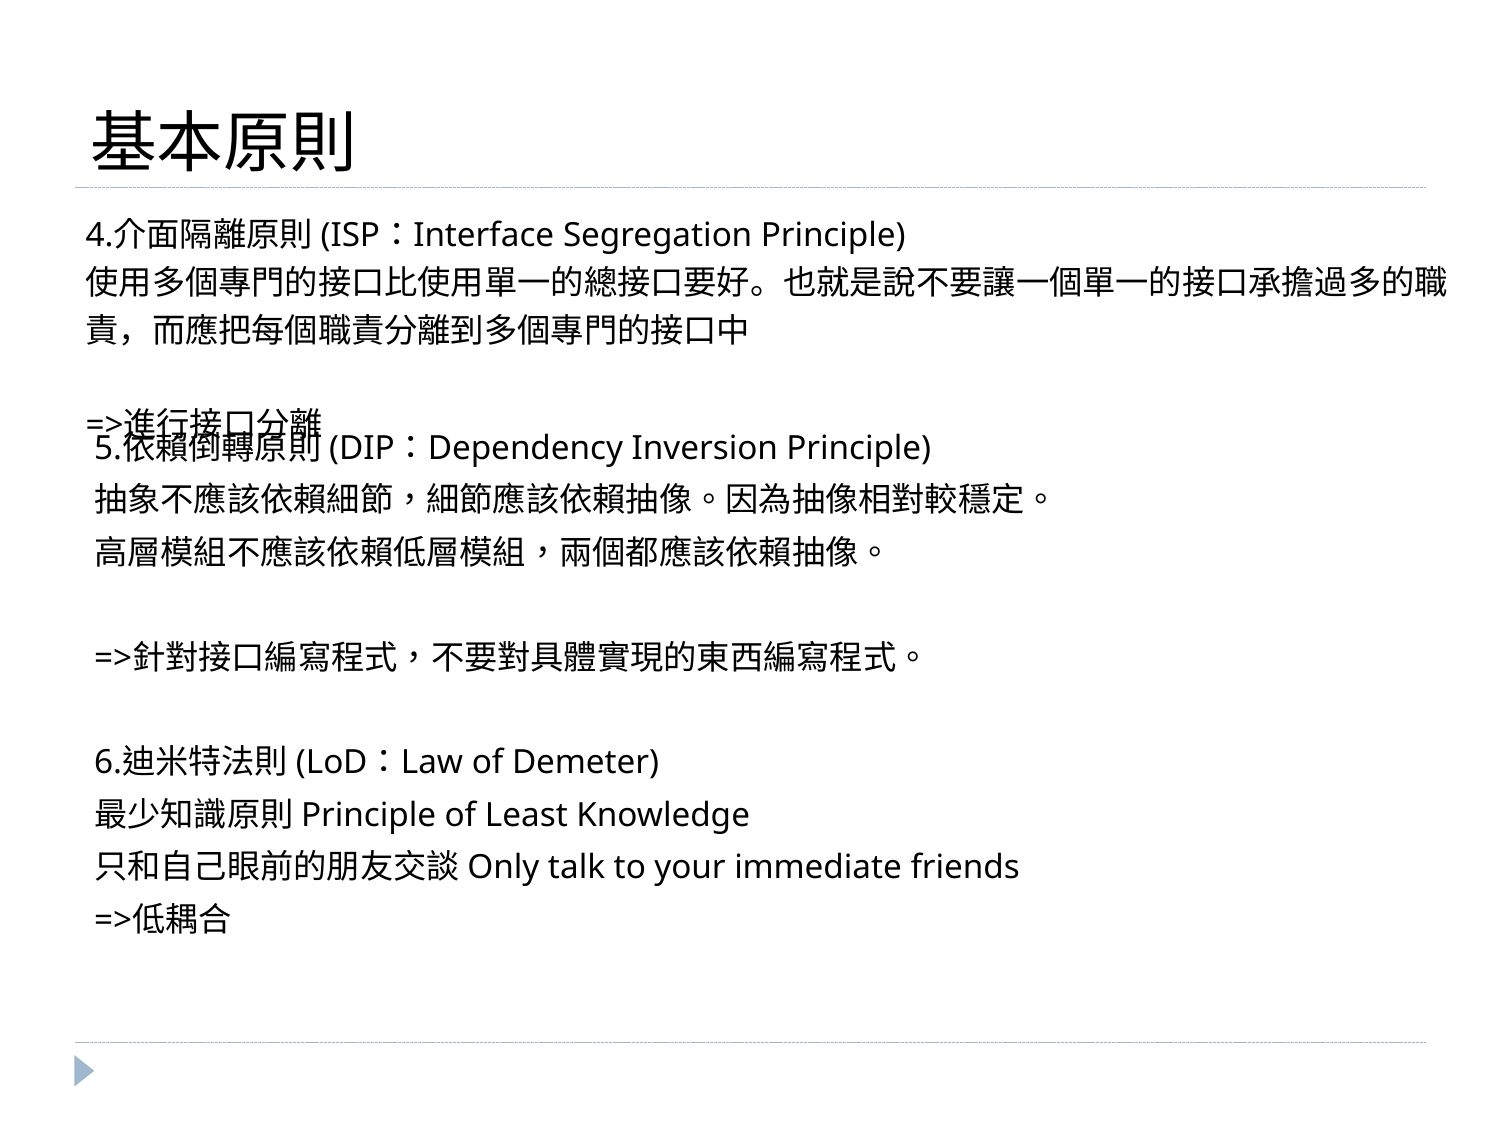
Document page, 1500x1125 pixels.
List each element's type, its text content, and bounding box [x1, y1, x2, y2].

list 5.依賴倒轉原則 (DIP：Dependency Inversion Principle) 抽象不應該依賴細節，細節應該依賴抽像。因為抽像相對較穩定。 高層模組不應該依賴低層模組，兩個都應該依賴抽像。 =>針對接口編寫程式，不要對具體實現的東西編寫程式。 6.迪米特法則 (LoD：Law of Demeter) 最少知識原則 Principle of Least Knowledge 只和自己眼前的朋友交談 Only talk to your immediate friends =>低耦合 [79, 418, 1430, 1063]
text_box 4.介面隔離原則 (ISP：Interface Segregation Principle) 使用多個專門的接口比使用單一的總接口要好。也就是說不要讓一個單一的接口承擔過多的職責，而應把每個職責分離到多個專門的接口中 =>進行接口分離 [70, 200, 1465, 415]
title 基本原則 [75, 25, 1426, 188]
